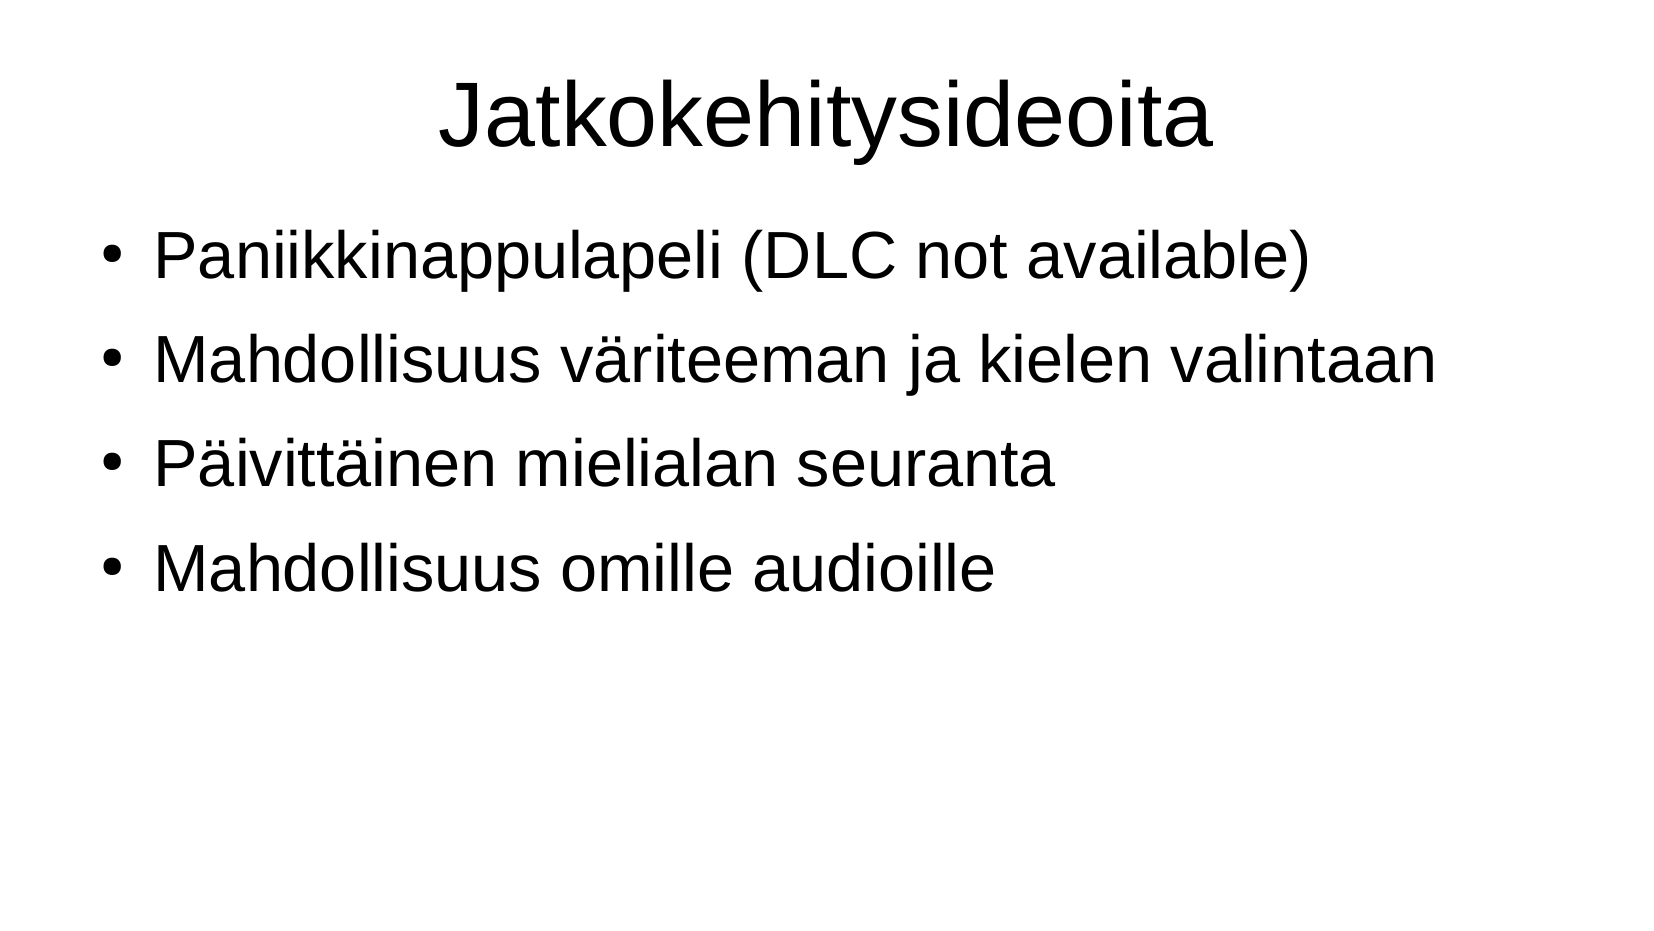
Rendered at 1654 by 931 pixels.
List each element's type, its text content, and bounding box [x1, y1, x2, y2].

list Paniikkinappulapeli (DLC not available) Mahdollisuus väriteeman ja kielen valintaan Päivittäinen mielialan seuranta Mahdollisuus omille audioille [82, 217, 1571, 758]
title Jatkokehitysideoita [82, 37, 1571, 193]
